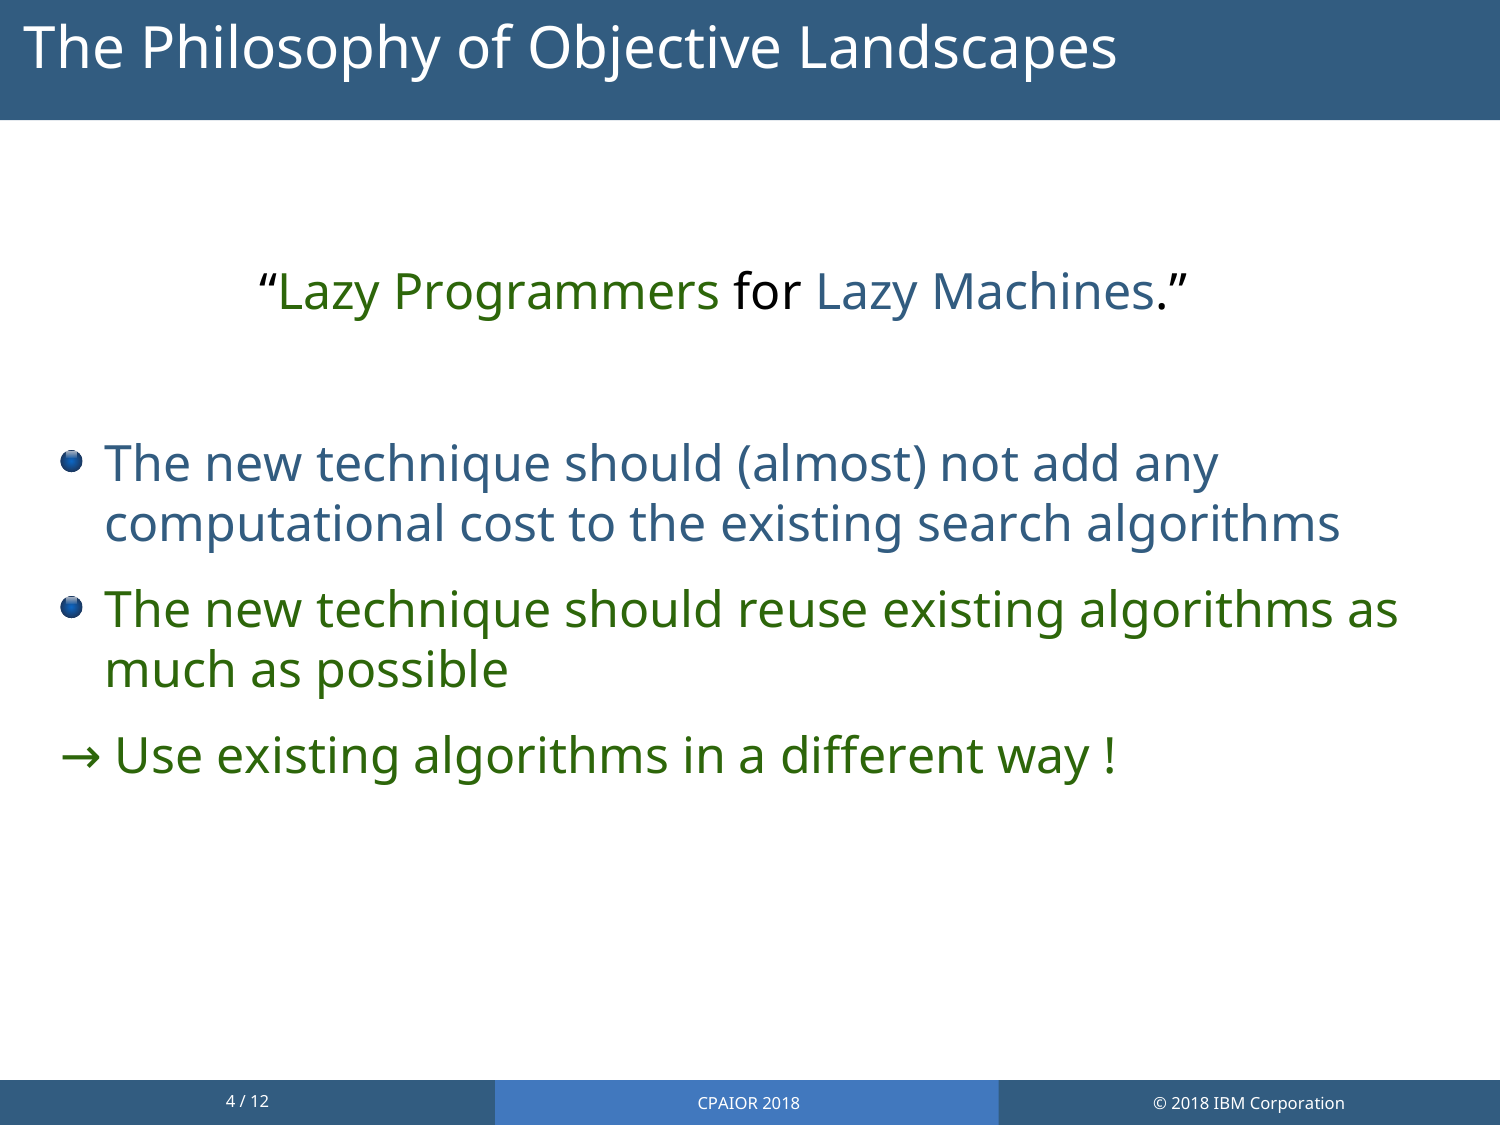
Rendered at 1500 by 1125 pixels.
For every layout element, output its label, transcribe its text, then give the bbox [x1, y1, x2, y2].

list “Lazy Programmers for Lazy Machines.” The new technique should (almost) not add any computational cost to the existing search algorithms The new technique should reuse existing algorithms as much as possible → Use existing algorithms in a different way ! [45, 165, 1441, 1036]
title The Philosophy of Objective Landscapes [0, 0, 1500, 121]
